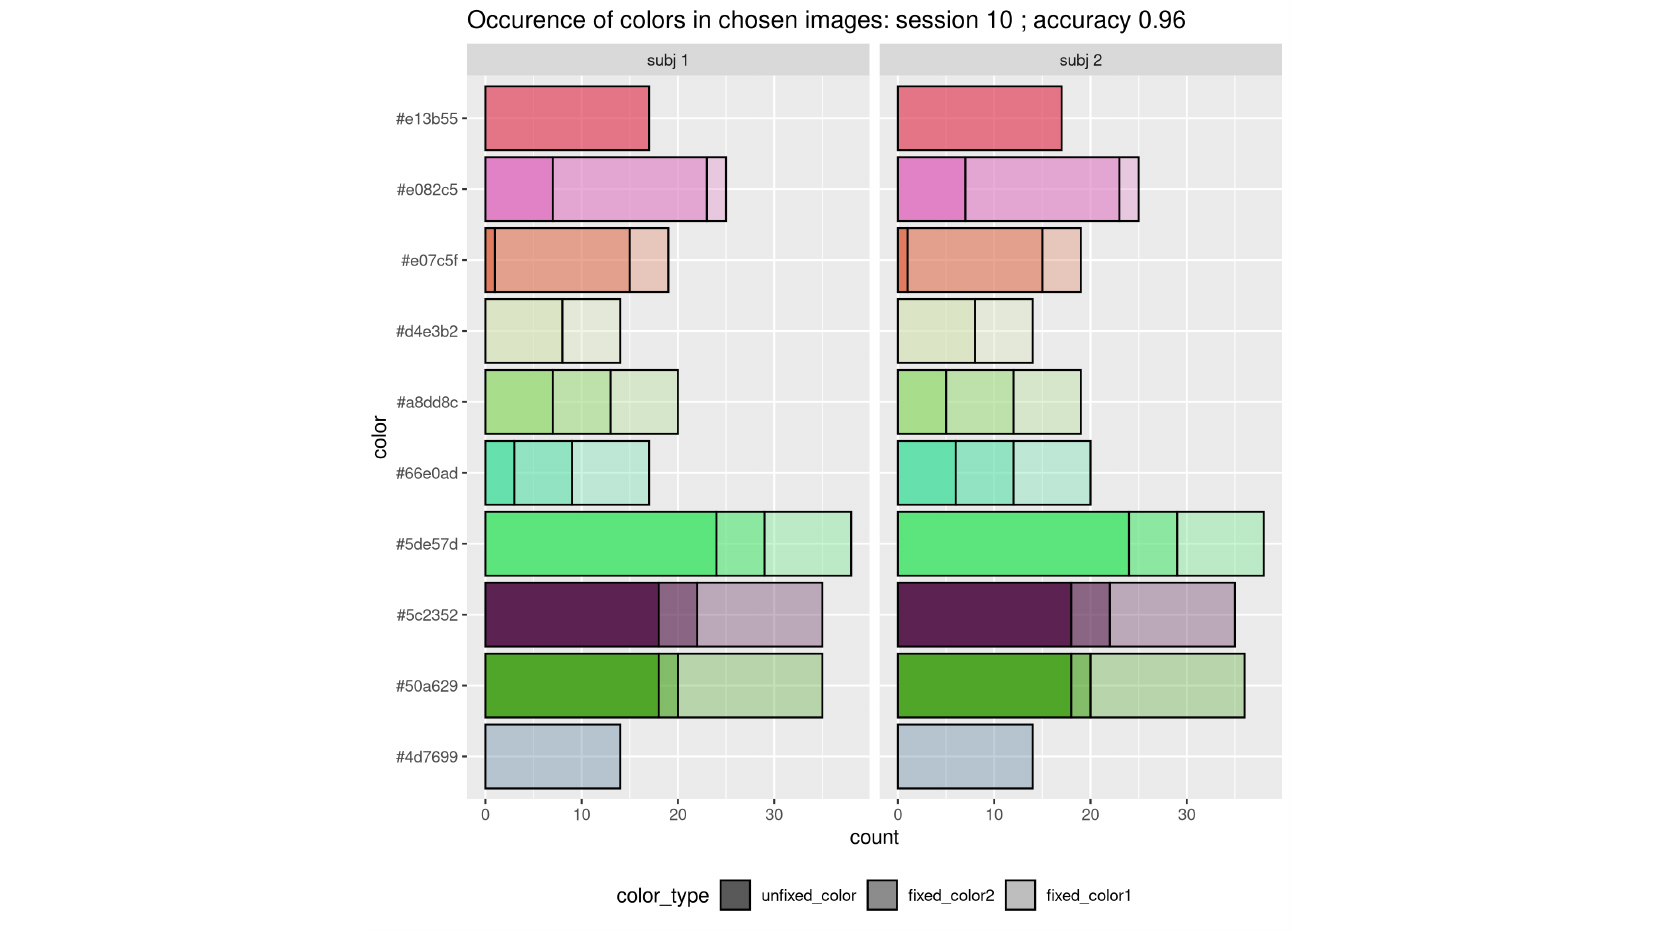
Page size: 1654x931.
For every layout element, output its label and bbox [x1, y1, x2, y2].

picture [361, 0, 1292, 931]
